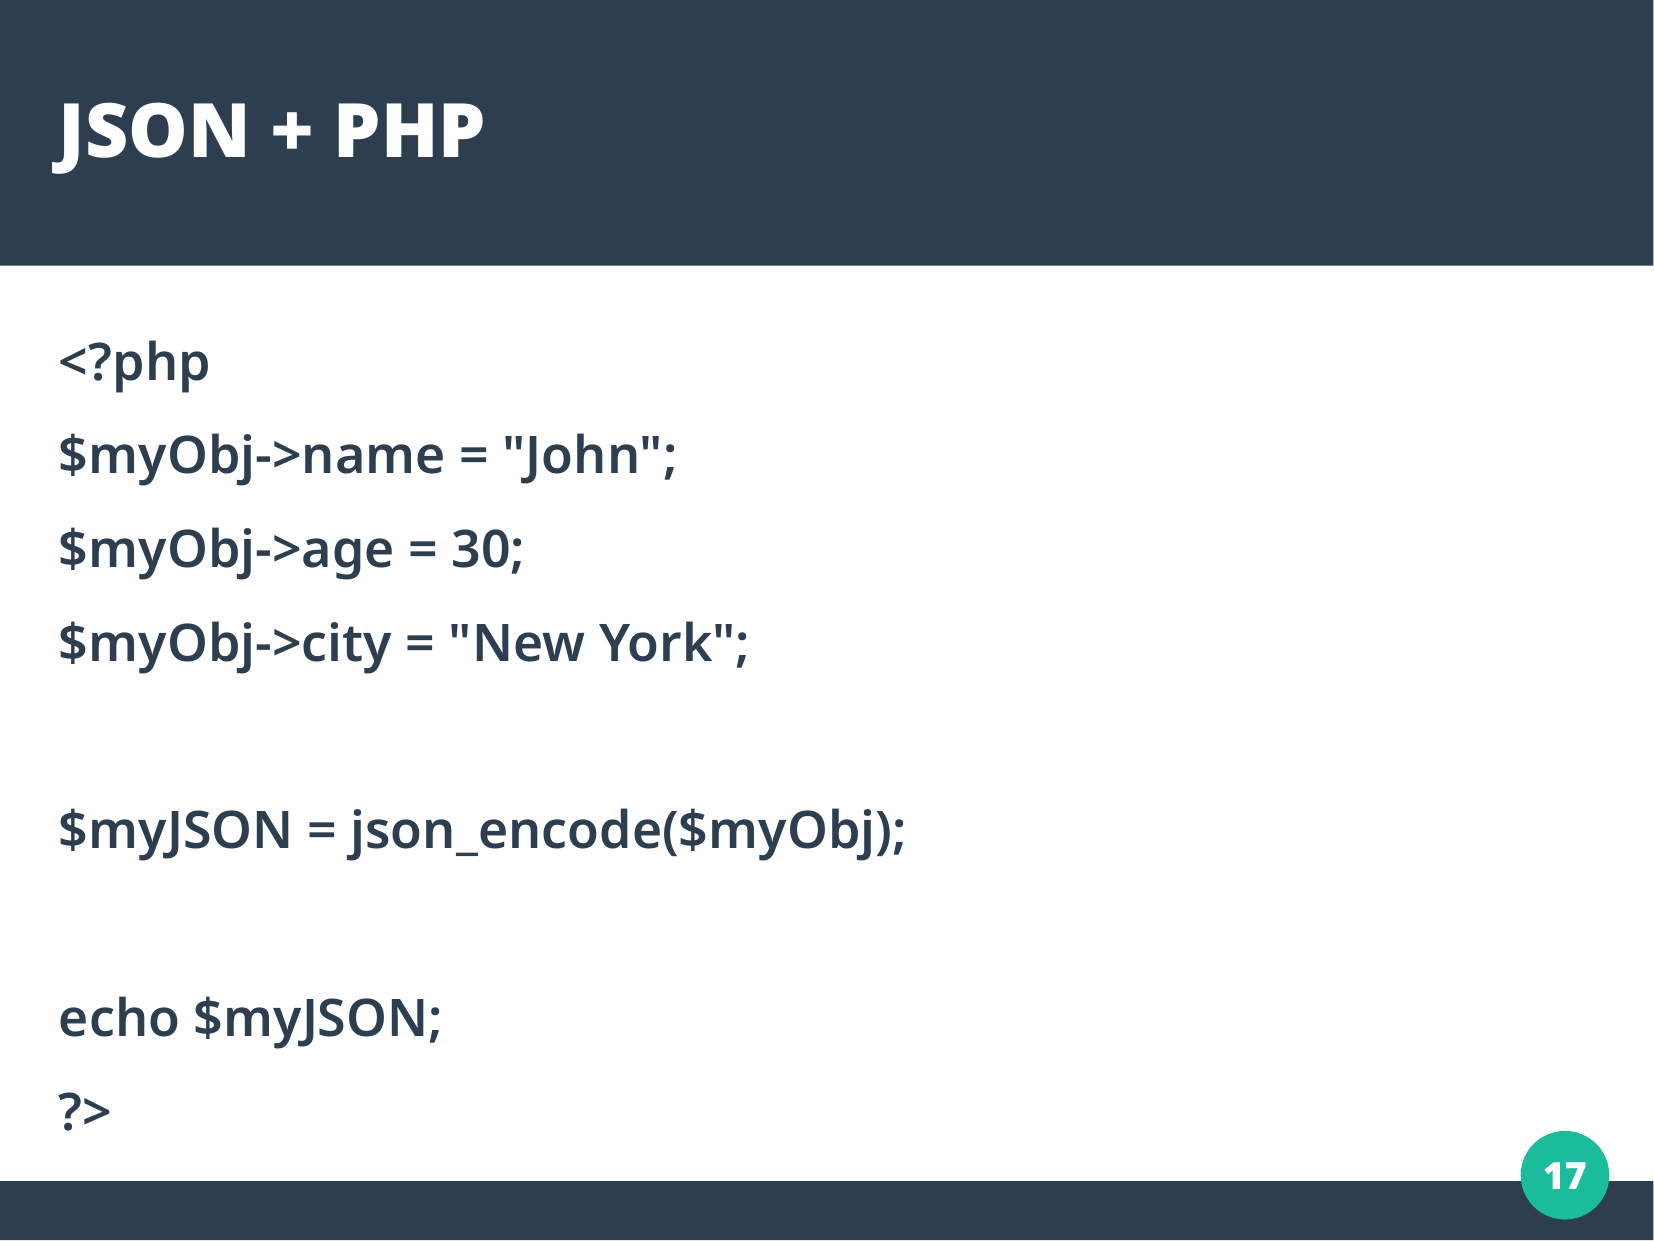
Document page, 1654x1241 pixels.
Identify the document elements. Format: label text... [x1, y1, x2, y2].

title JSON + PHP [59, 49, 1595, 207]
list <?php $myObj->name = "John"; $myObj->age = 30; $myObj->city = "New York"; $myJSON = json_encode($myObj); echo $myJSON; ?> [59, 324, 1595, 1152]
